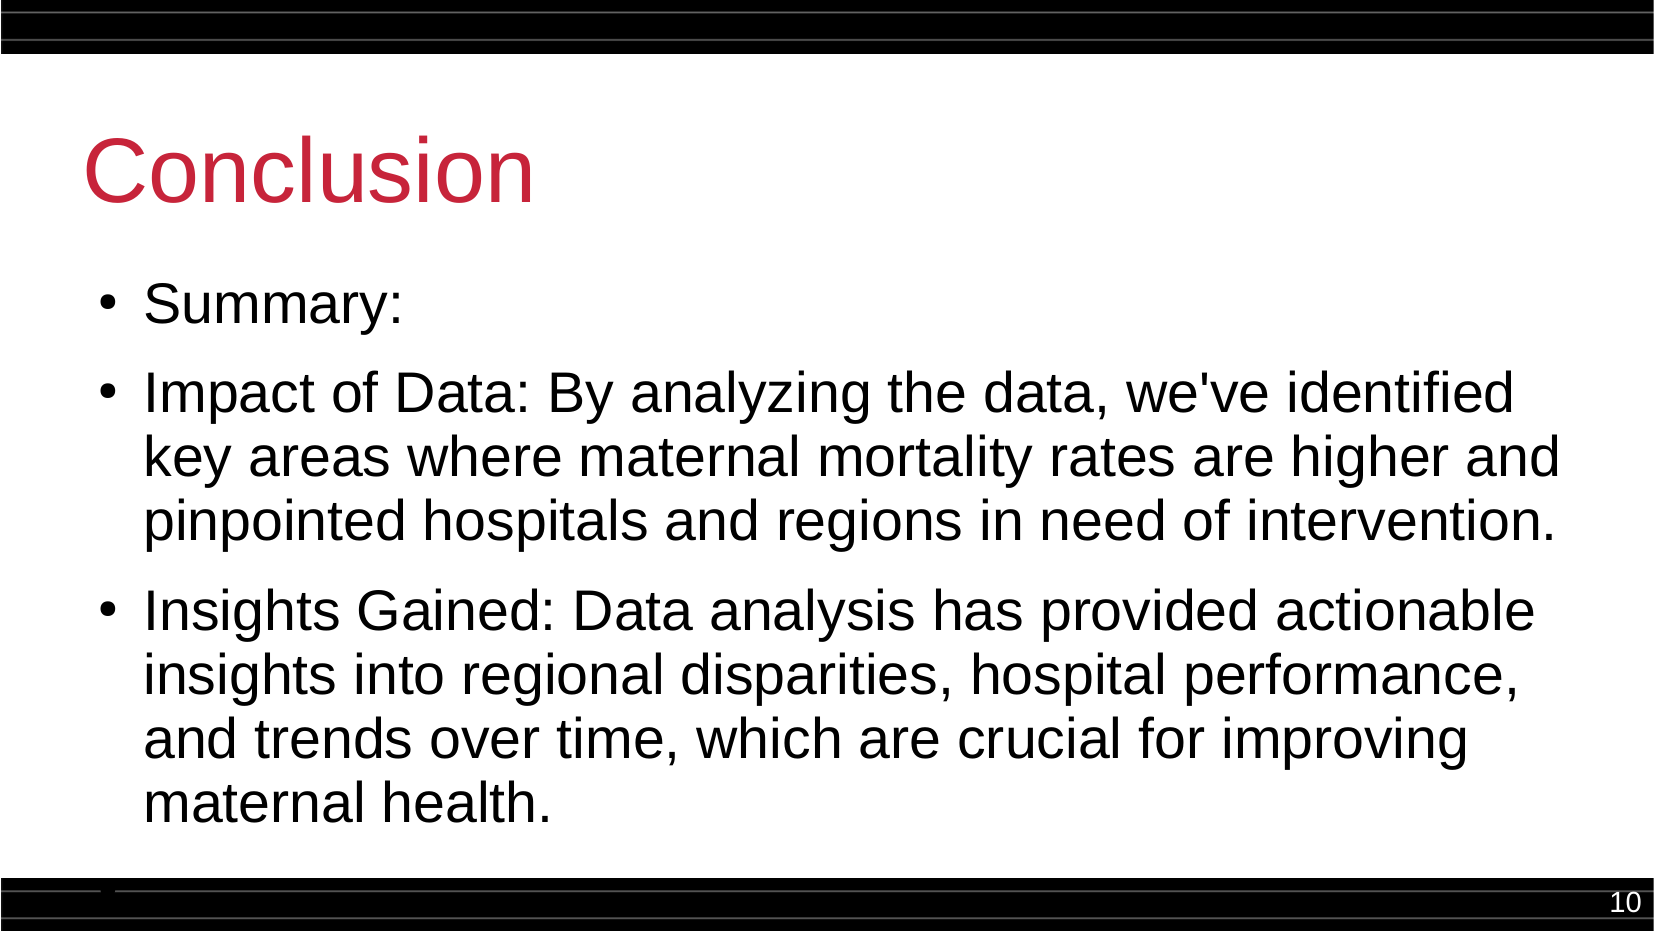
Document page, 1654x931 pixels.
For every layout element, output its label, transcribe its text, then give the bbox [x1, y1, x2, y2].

title Conclusion [82, 92, 1571, 249]
picture [1, 0, 1654, 54]
list Summary: Impact of Data: By analyzing the data, we've identified key areas where maternal mortality rates are higher and pinpointed hospitals and regions in need of intervention. Insights Gained: Data analysis has provided actionable insights into regional disparities, hospital performance, and trends over time, which are crucial for improving maternal health. [82, 271, 1571, 851]
picture [1, 878, 1654, 931]
